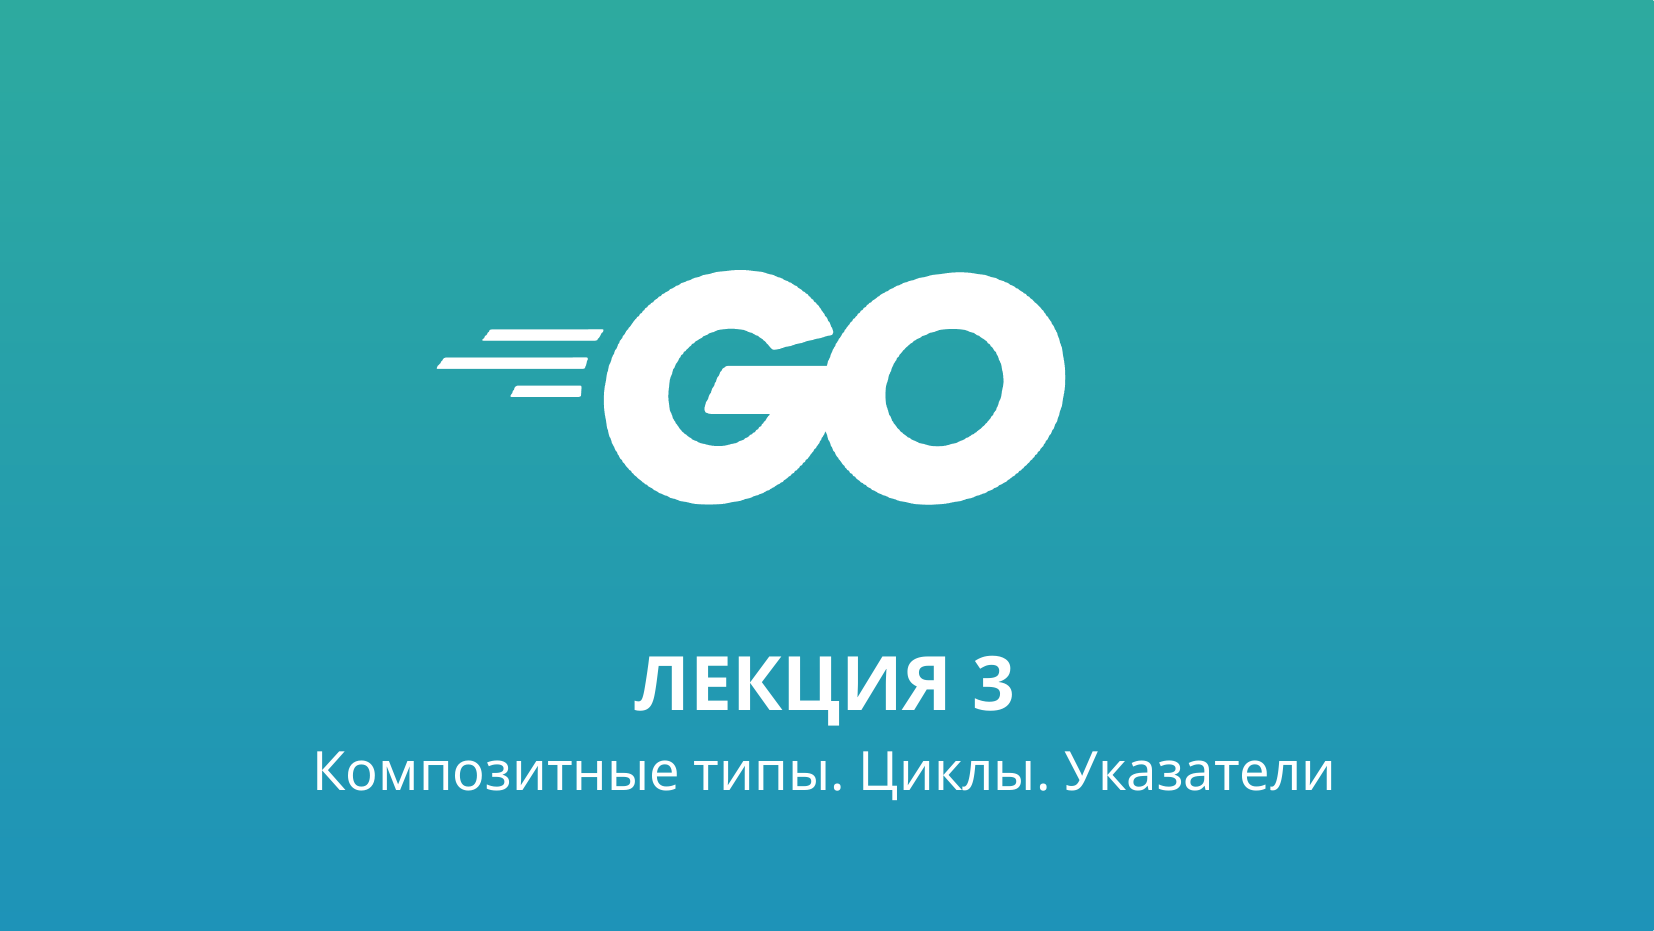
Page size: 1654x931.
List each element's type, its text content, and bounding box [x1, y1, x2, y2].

picture [360, 31, 1140, 622]
text_box ЛЕКЦИЯ 3 Композитные типы. Циклы. Указатели [105, 622, 1546, 796]
